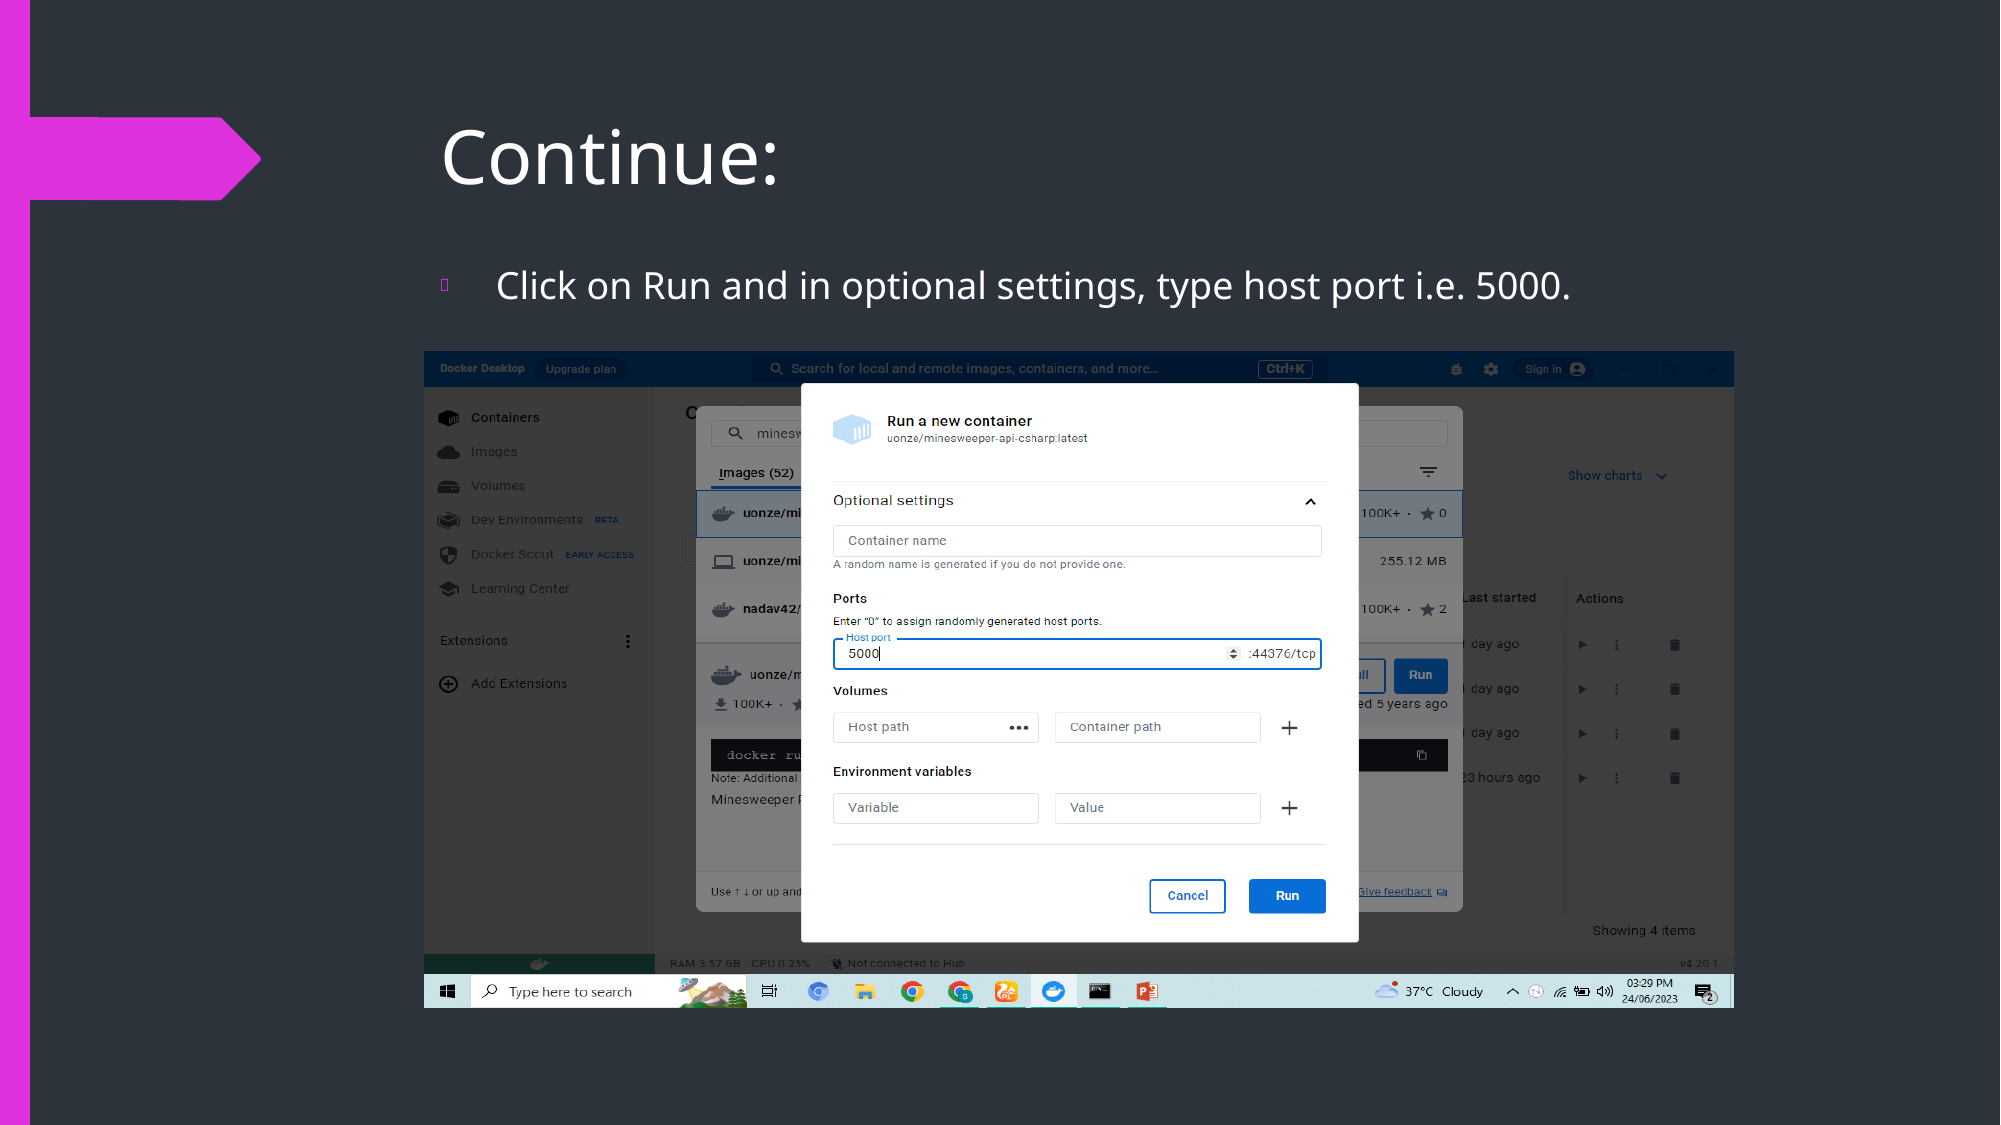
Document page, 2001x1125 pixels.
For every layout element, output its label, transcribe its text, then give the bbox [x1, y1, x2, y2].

title Continue: [425, 102, 1888, 254]
list Click on Run and in optional settings, type host port i.e. 5000. [424, 254, 1888, 970]
picture [424, 351, 1734, 1008]
